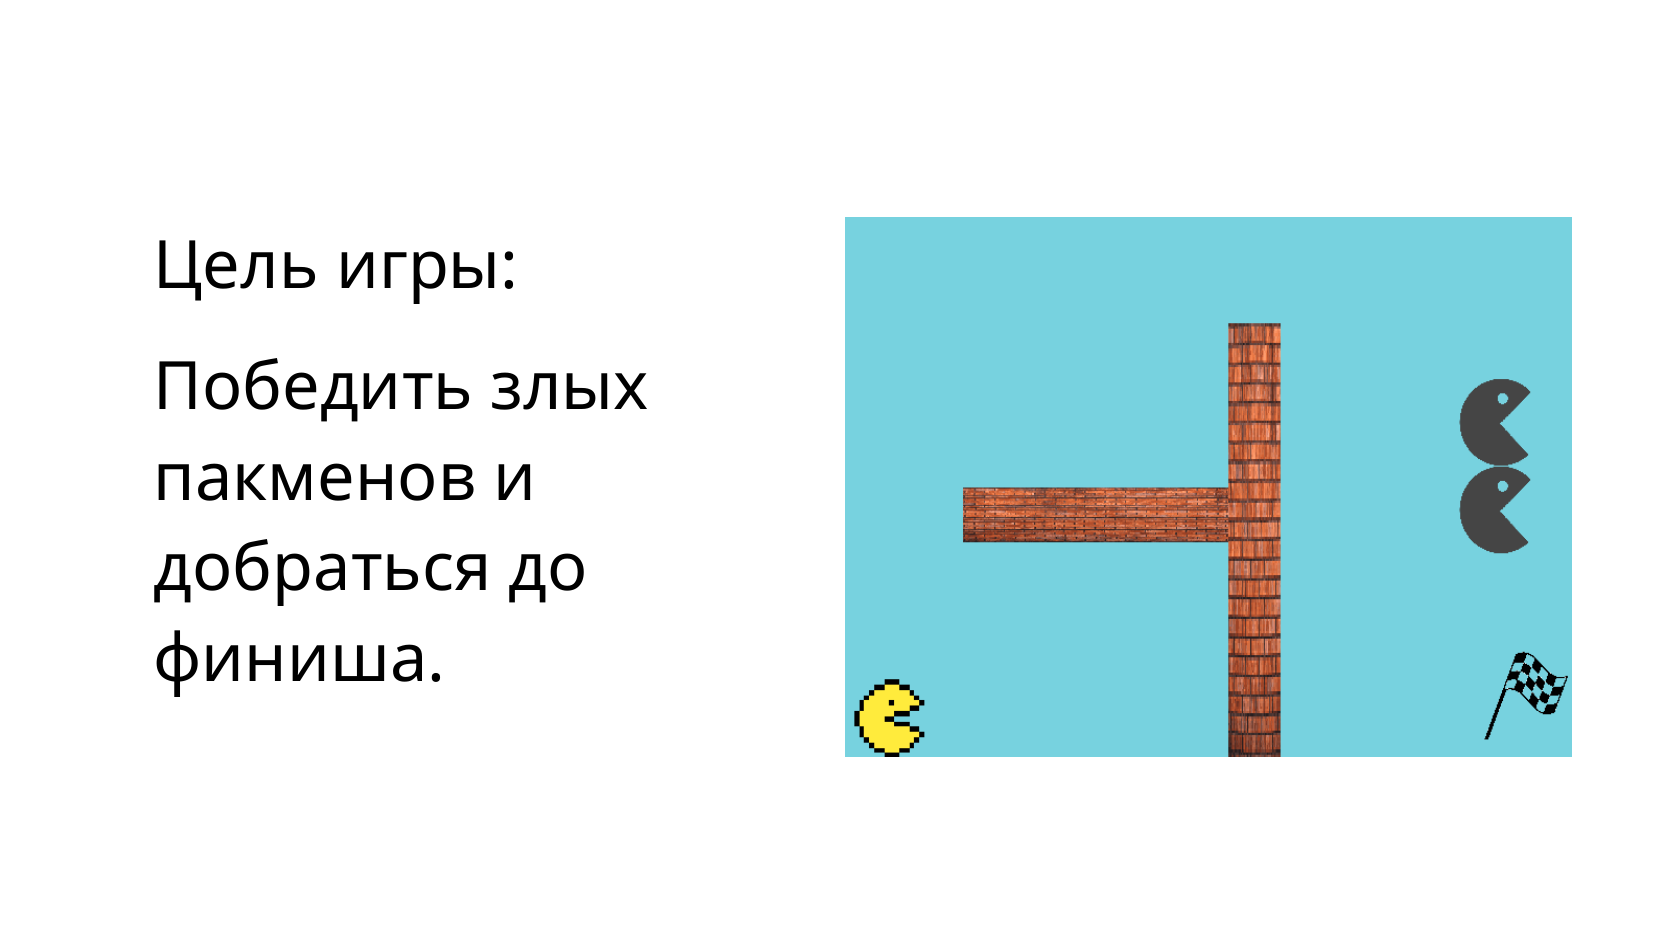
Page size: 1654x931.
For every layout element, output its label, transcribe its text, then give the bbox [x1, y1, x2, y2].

list Цель игры: Победить злых пакменов и добраться до финиша. [82, 217, 809, 758]
picture [845, 217, 1572, 758]
